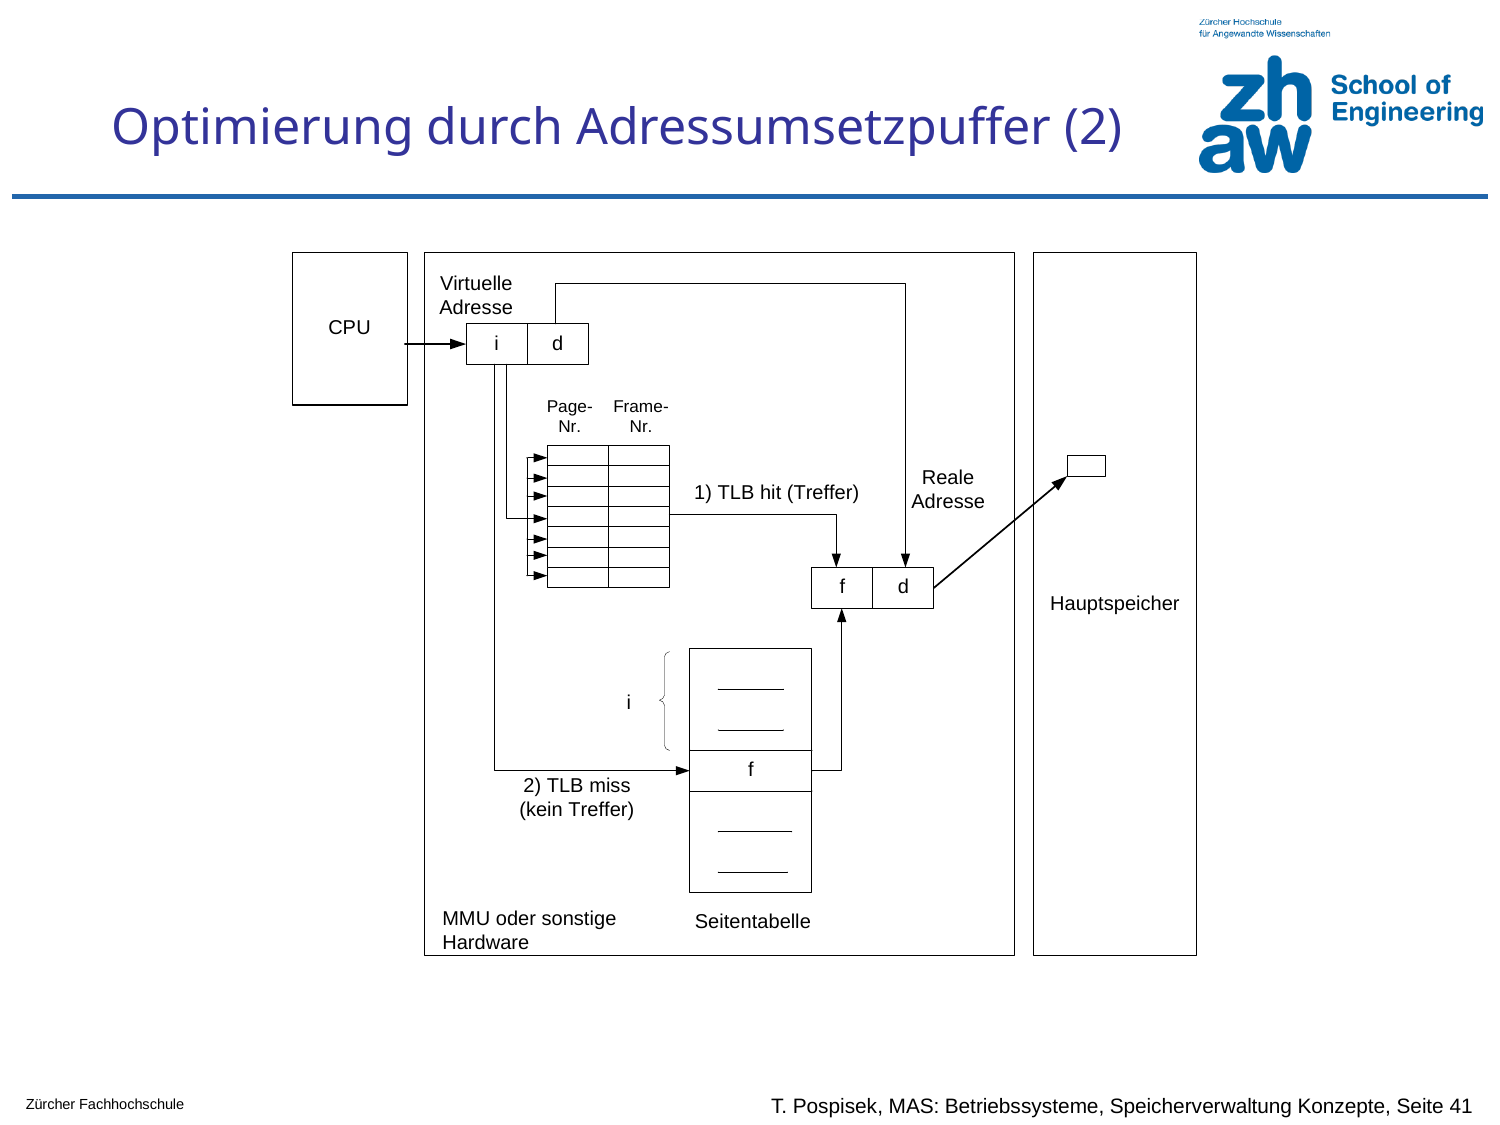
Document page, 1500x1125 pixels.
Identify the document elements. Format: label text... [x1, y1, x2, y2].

picture [287, 249, 1201, 959]
picture [1199, 19, 1483, 173]
title Optimierung durch Adressumsetzpuffer (2) [96, 50, 1413, 163]
